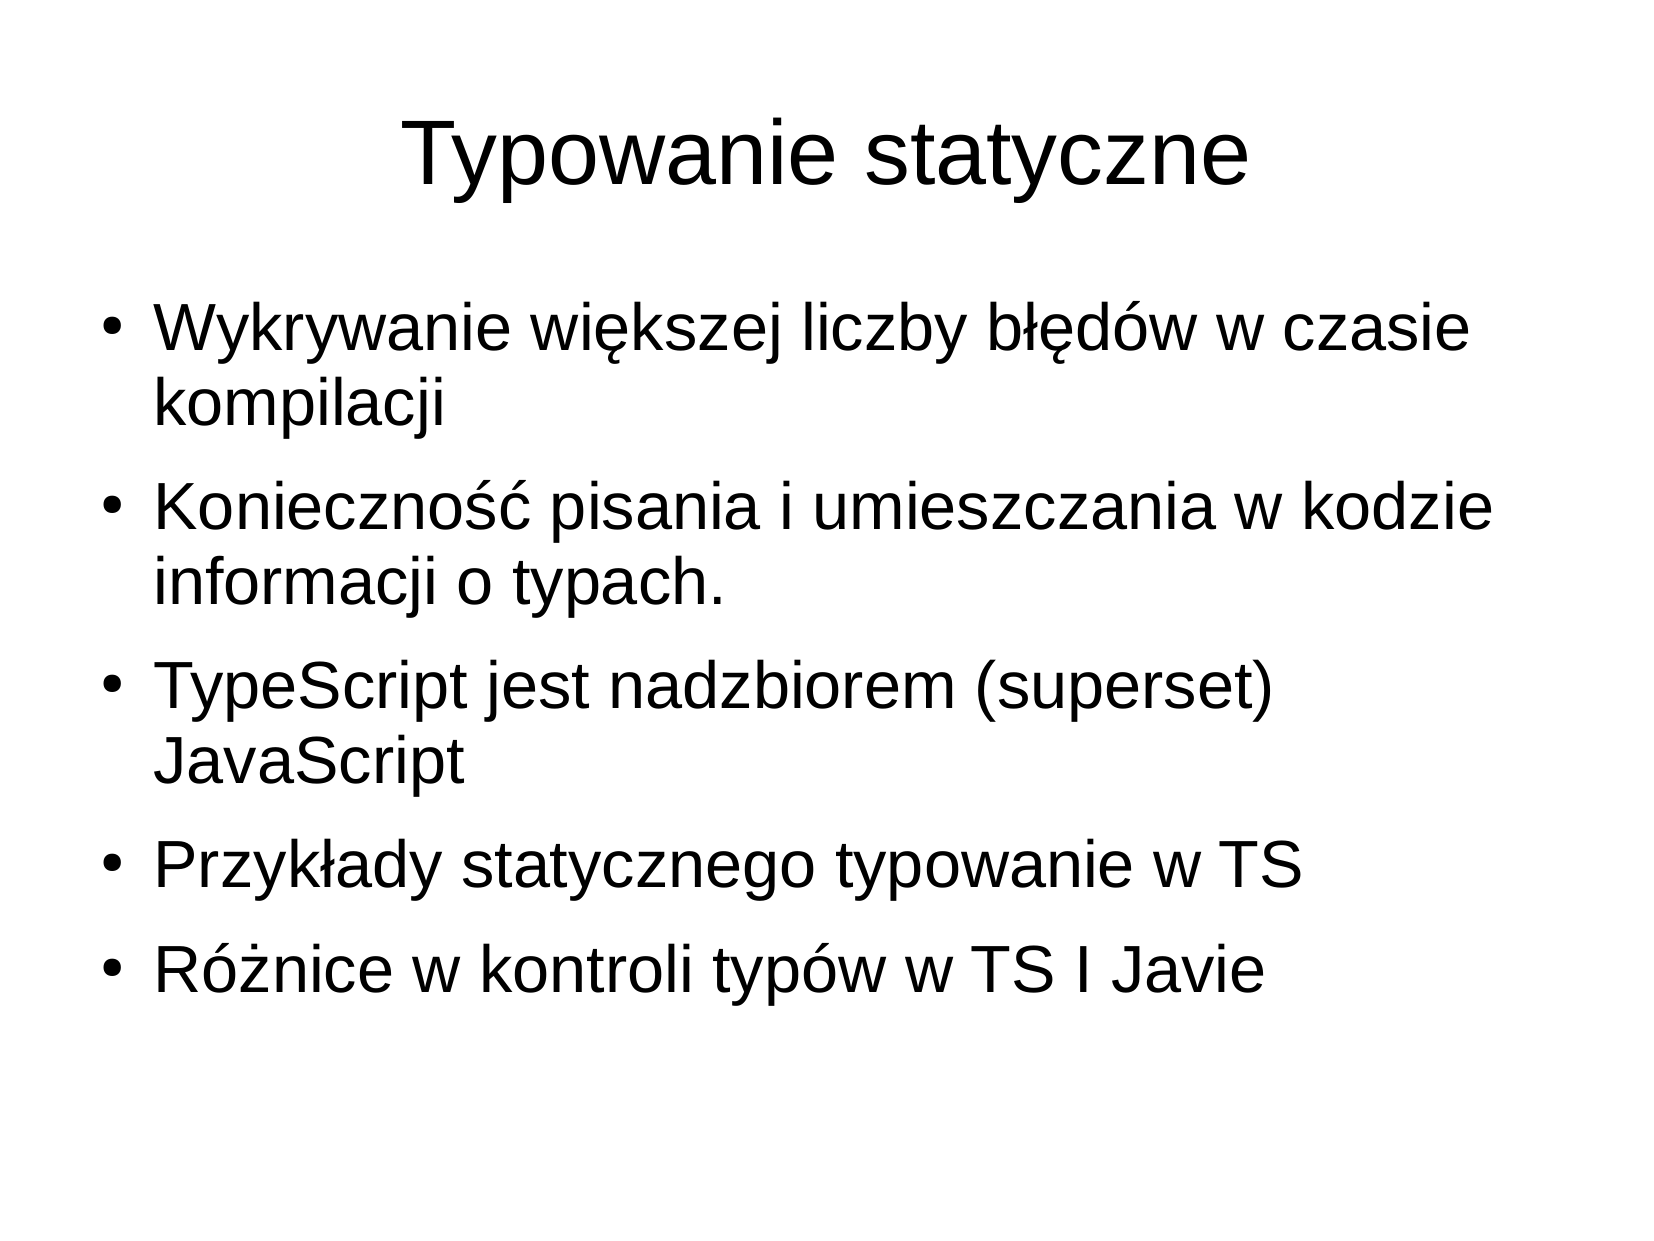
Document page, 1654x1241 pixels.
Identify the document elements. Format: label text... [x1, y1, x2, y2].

title Typowanie statyczne [82, 49, 1571, 257]
list Wykrywanie większej liczby błędów w czasie kompilacji Konieczność pisania i umieszczania w kodzie informacji o typach. TypeScript jest nadzbiorem (superset) JavaScript Przykłady statycznego typowanie w TS Różnice w kontroli typów w TS I Javie [82, 290, 1571, 1010]
